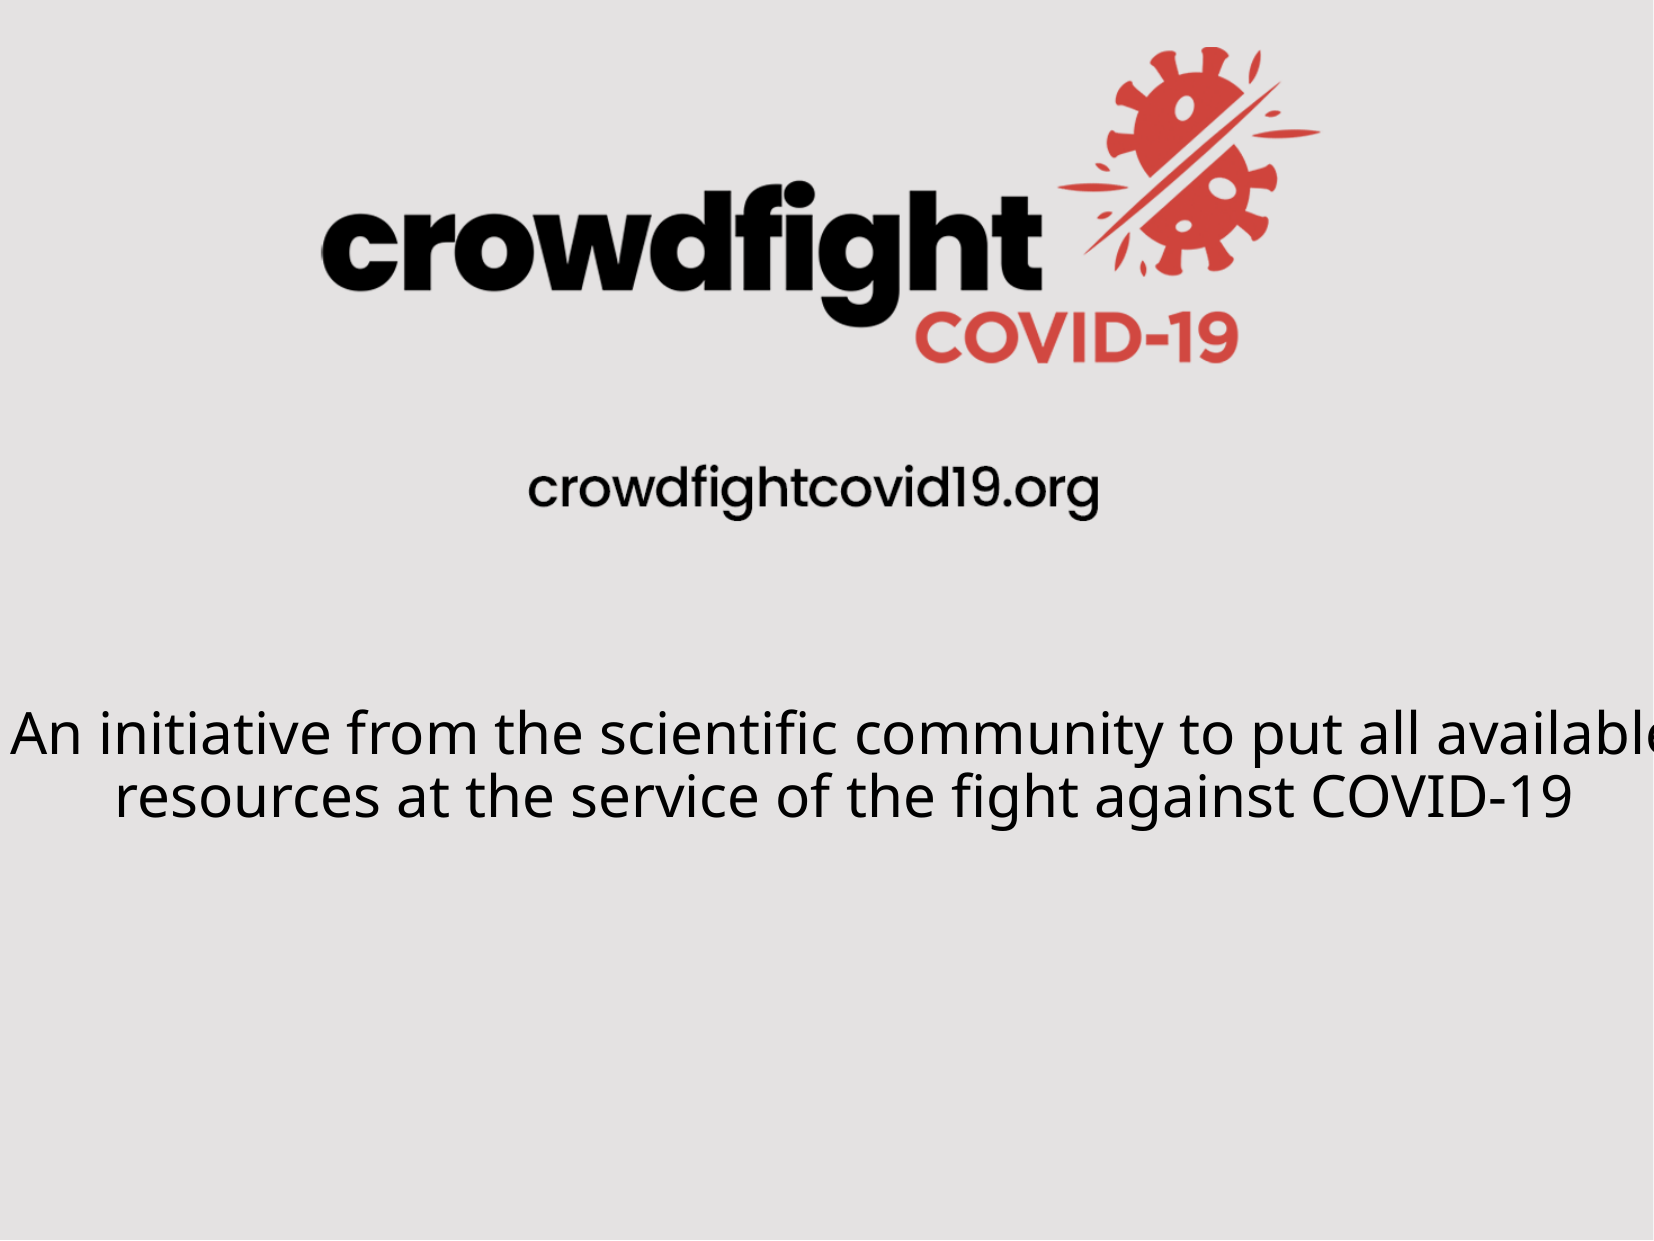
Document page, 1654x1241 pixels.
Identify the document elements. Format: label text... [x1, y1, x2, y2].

picture [259, 47, 1385, 544]
text_box An initiative from the scientific community to put all available resources at the service of the fight against COVID-19 [0, 696, 1654, 934]
